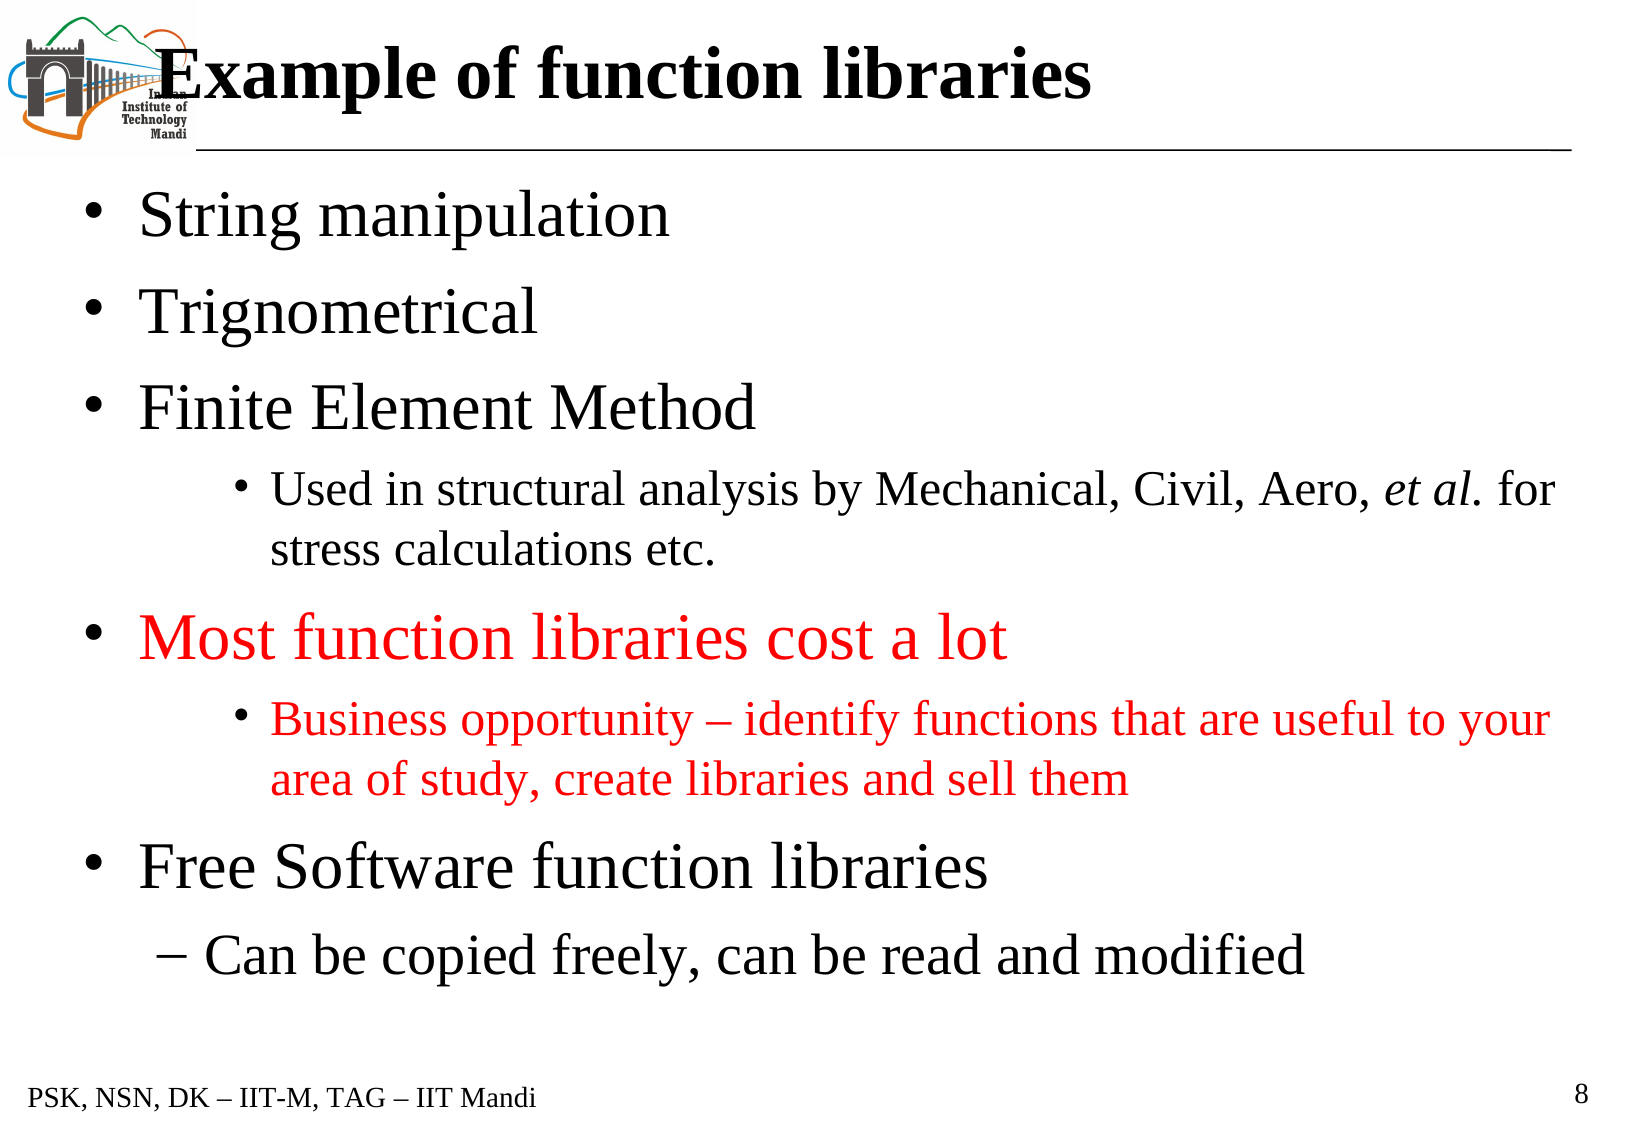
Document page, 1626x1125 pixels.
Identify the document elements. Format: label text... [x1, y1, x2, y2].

picture [1, 0, 196, 156]
list String manipulation Trignometrical Finite Element Method Used in structural analysis by Mechanical, Civil, Aero, et al. for stress calculations etc. Most function libraries cost a lot Business opportunity – identify functions that are useful to your area of study, create libraries and sell them Free Software function libraries Can be copied freely, can be read and modified [67, 162, 1571, 1025]
title Example of function libraries [139, 0, 1581, 138]
